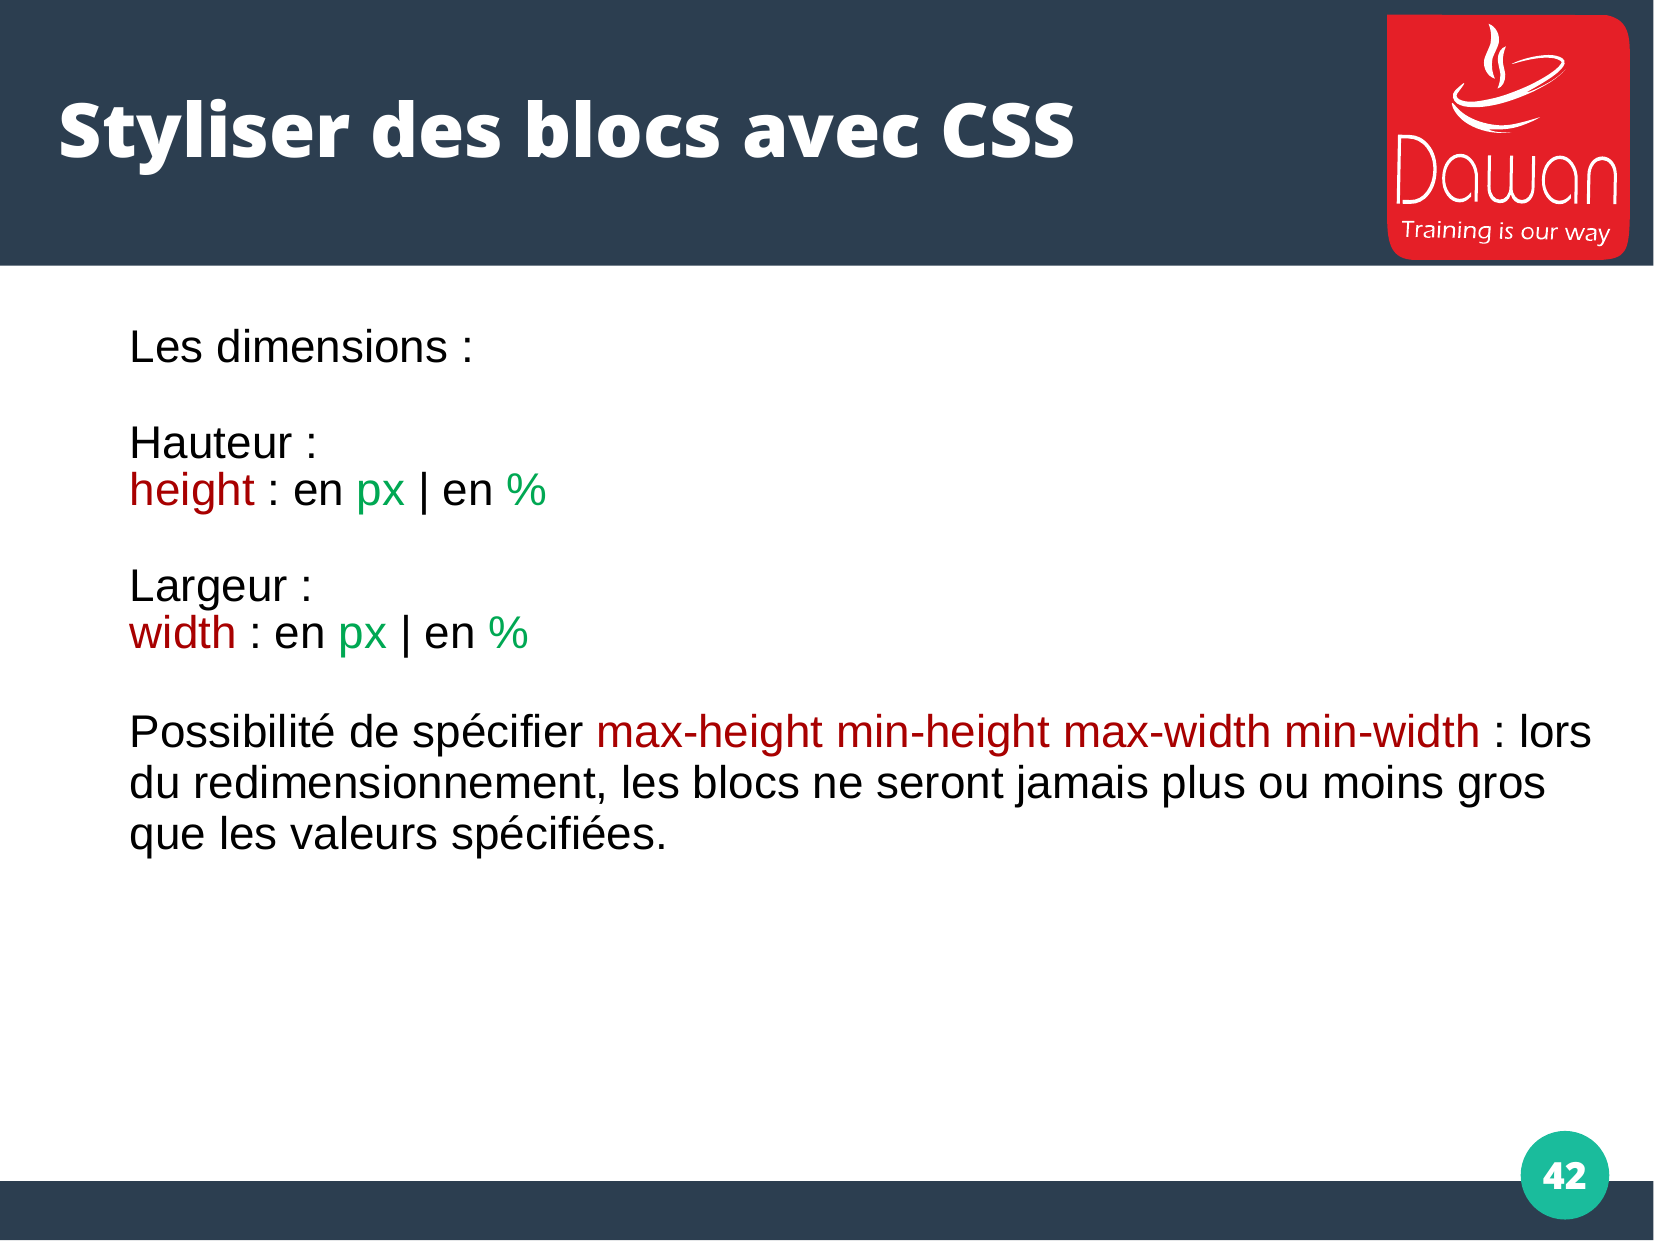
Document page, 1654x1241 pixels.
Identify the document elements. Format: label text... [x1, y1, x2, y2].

list Les dimensions : Hauteur : height : en px | en % Largeur : width : en px | en % Possibilité de spécifier max-height min-height max-width min-width : lors du redimensionnement, les blocs ne seront jamais plus ou moins gros que les valeurs spécifiées. [59, 324, 1595, 1152]
title Styliser des blocs avec CSS [59, 49, 1387, 207]
picture [1387, 14, 1630, 260]
